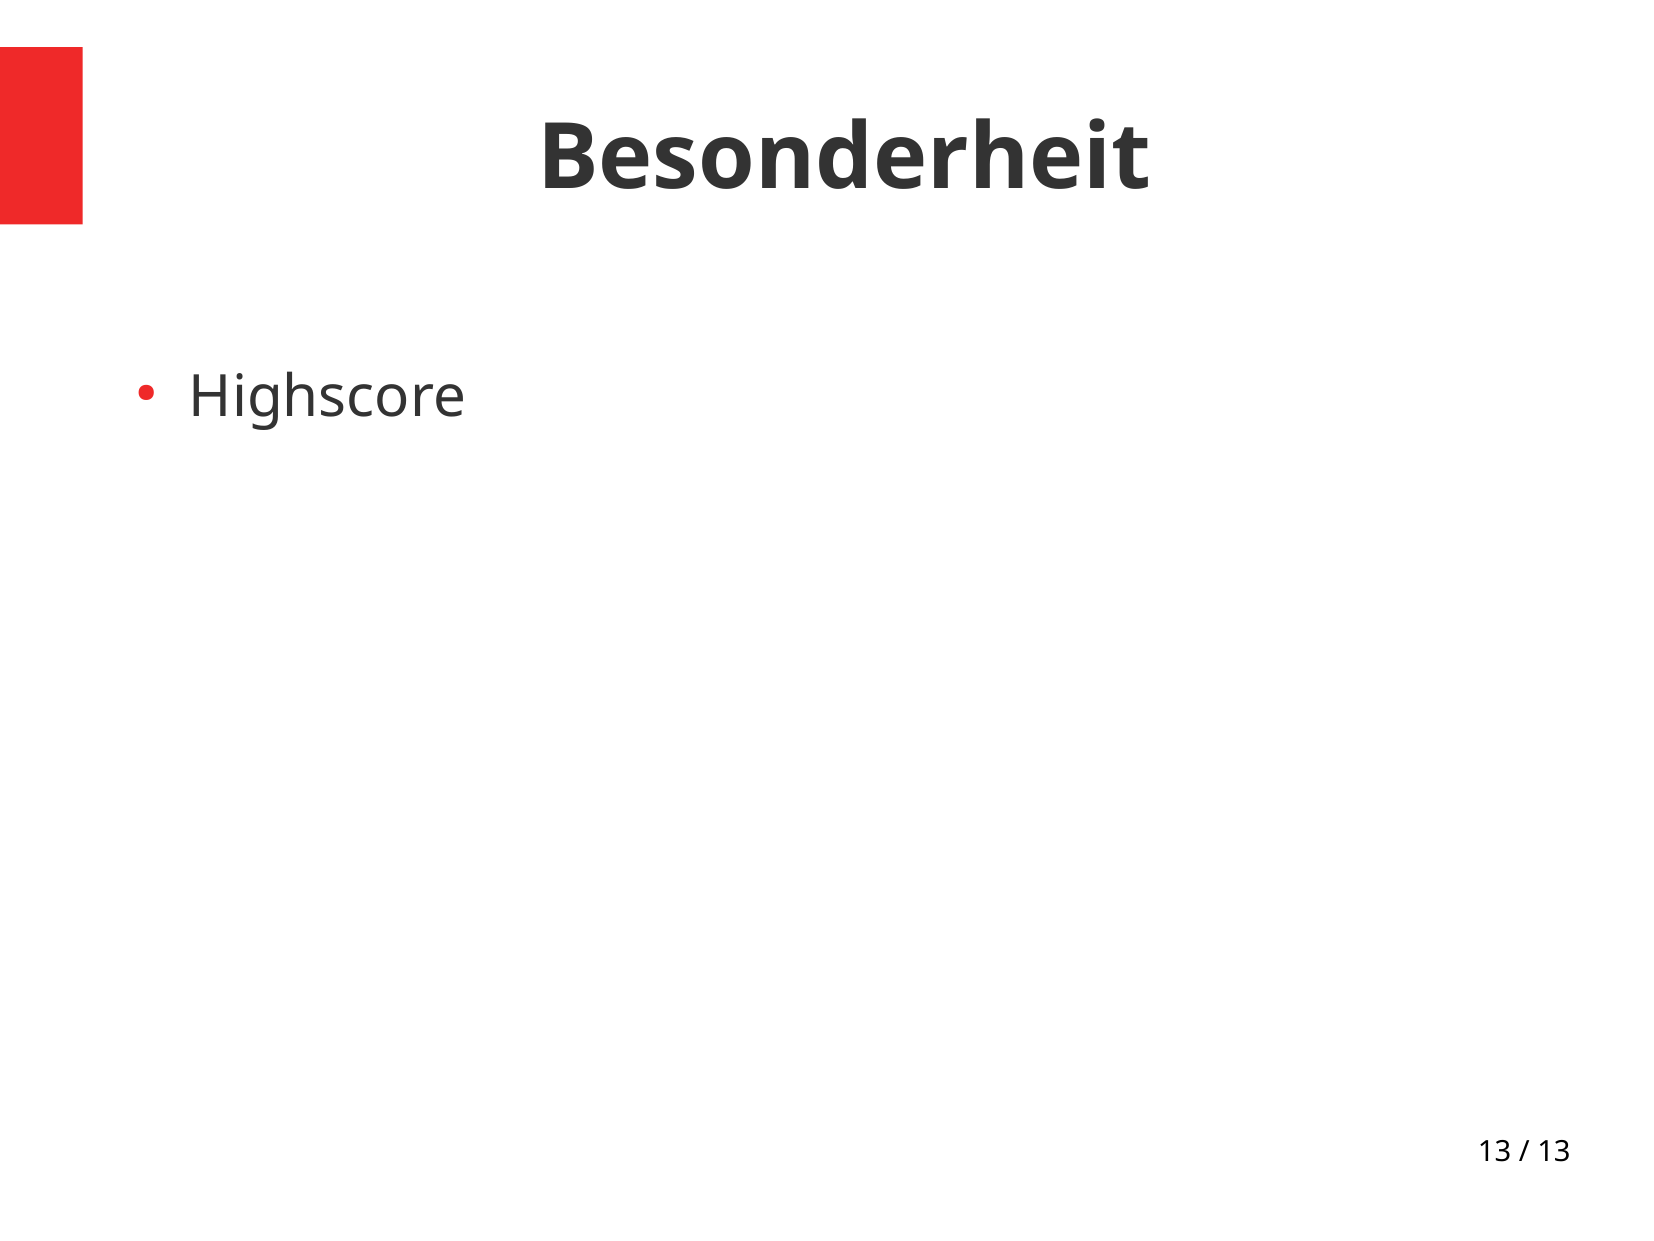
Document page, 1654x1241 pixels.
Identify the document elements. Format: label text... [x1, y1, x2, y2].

list Highscore [118, 354, 1536, 1074]
title Besonderheit [118, 49, 1571, 257]
